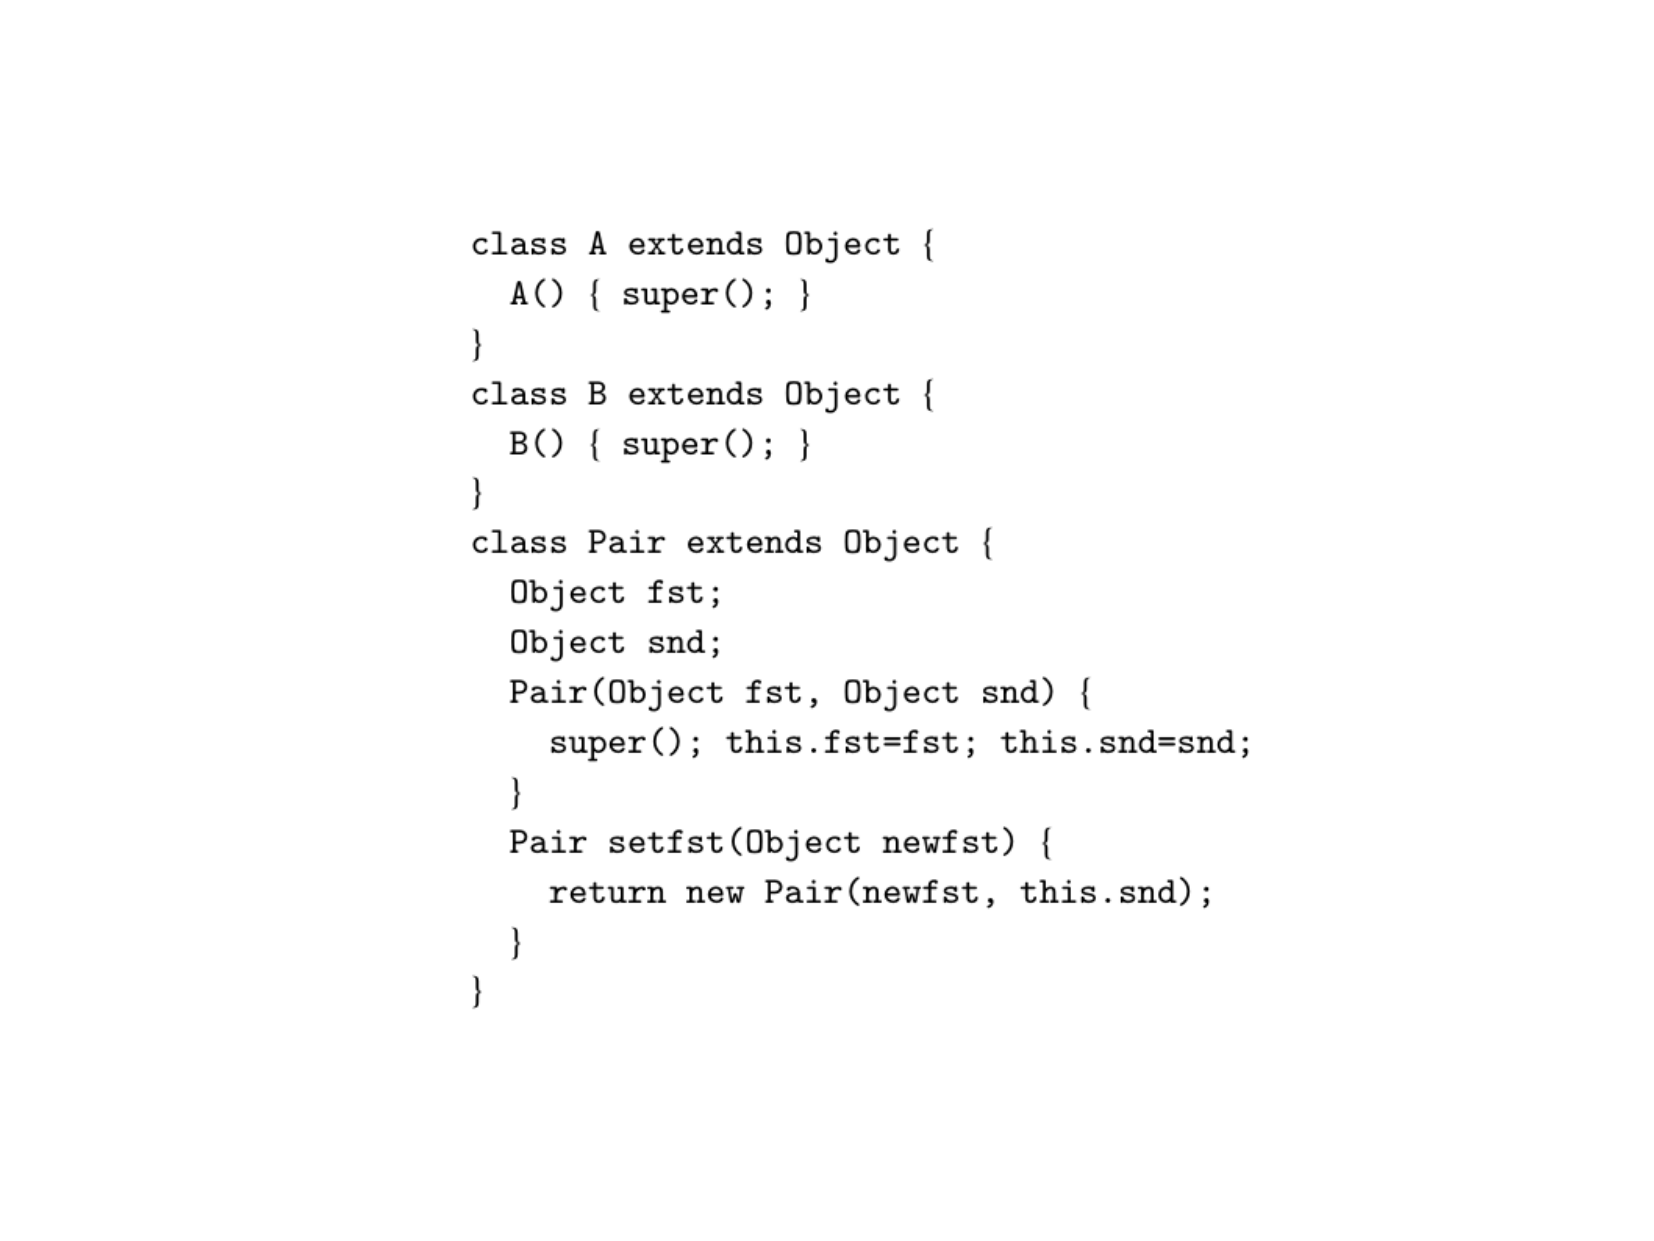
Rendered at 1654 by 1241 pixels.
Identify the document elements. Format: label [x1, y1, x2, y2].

picture [435, 211, 1332, 1040]
